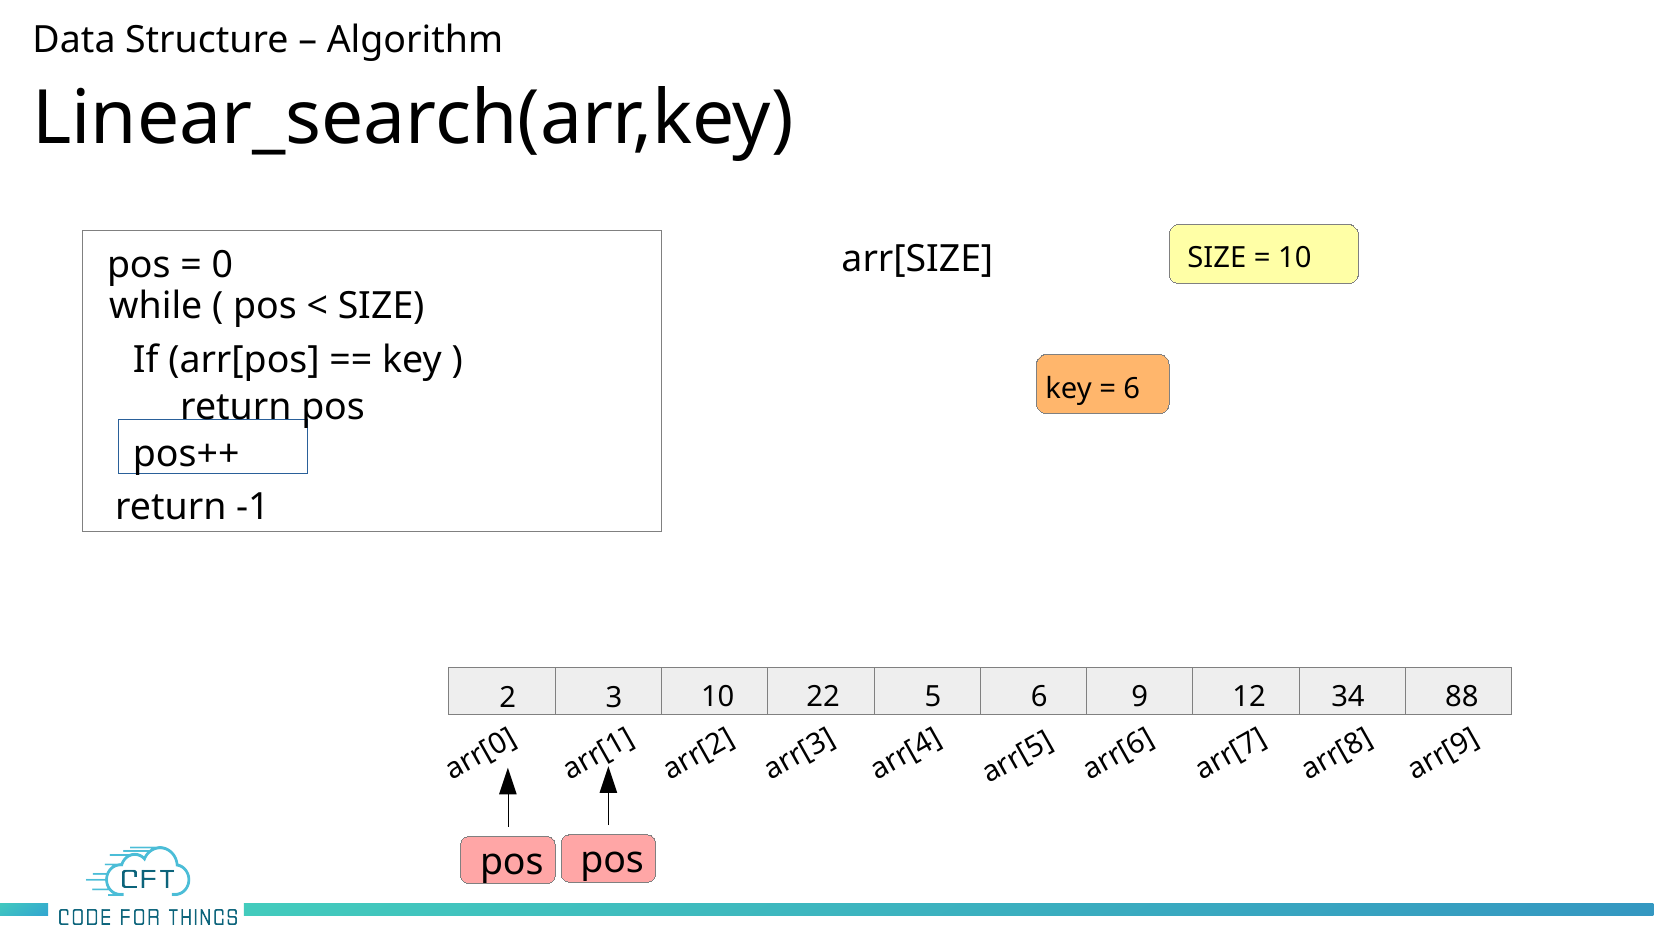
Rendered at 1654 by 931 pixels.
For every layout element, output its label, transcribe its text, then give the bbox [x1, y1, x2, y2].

text_box 88 [1430, 667, 1498, 717]
text_box arr[4] [848, 692, 987, 806]
text_box arr[SIZE] [826, 224, 1040, 291]
text_box [1037, 354, 1169, 360]
text_box 5 [909, 667, 958, 717]
title Data Structure – Algorithm Linear_search(arr,key) [32, 12, 1184, 166]
text_box arr[5] [957, 694, 1099, 810]
text_box arr[7] [1172, 696, 1312, 806]
text_box [1285, 667, 1316, 715]
text_box arr[0] [419, 692, 561, 806]
text_box [1169, 224, 1359, 284]
text_box [859, 667, 909, 715]
text_box return -1 [100, 472, 331, 532]
text_box [1065, 667, 1116, 715]
text_box If (arr[pos] == key ) [118, 324, 544, 384]
text_box arr[1] [537, 690, 674, 806]
text_box key = 6 [1030, 360, 1176, 410]
text_box pos [465, 826, 562, 886]
text_box [1039, 410, 1167, 414]
text_box return pos [165, 372, 414, 432]
text_box arr[3] [738, 705, 880, 806]
text_box pos = 0 [82, 230, 331, 289]
text_box arr[2] [637, 697, 774, 806]
text_box pos [565, 825, 662, 884]
text_box pos++ [118, 419, 349, 479]
text_box [1165, 667, 1217, 715]
text_box 9 [1116, 667, 1165, 717]
text_box 12 [1217, 667, 1285, 717]
text_box arr[8] [1279, 690, 1414, 806]
text_box [1384, 667, 1430, 715]
text_box arr[9] [1382, 697, 1524, 806]
text_box [331, 230, 662, 532]
text_box [448, 667, 686, 715]
text_box [561, 835, 565, 881]
text_box [958, 667, 1016, 715]
text_box 2 [484, 669, 533, 719]
text_box 10 [686, 667, 754, 717]
text_box 3 [590, 669, 640, 719]
text_box [754, 667, 791, 715]
text_box [460, 837, 465, 883]
text_box 6 [1016, 667, 1065, 717]
text_box [1498, 667, 1512, 715]
text_box 22 [791, 667, 859, 717]
text_box 34 [1316, 667, 1384, 717]
text_box while ( pos < SIZE) [94, 271, 485, 331]
text_box SIZE = 10 [1172, 228, 1353, 278]
picture [59, 846, 237, 925]
text_box [82, 289, 165, 532]
text_box arr[6] [1063, 690, 1199, 806]
